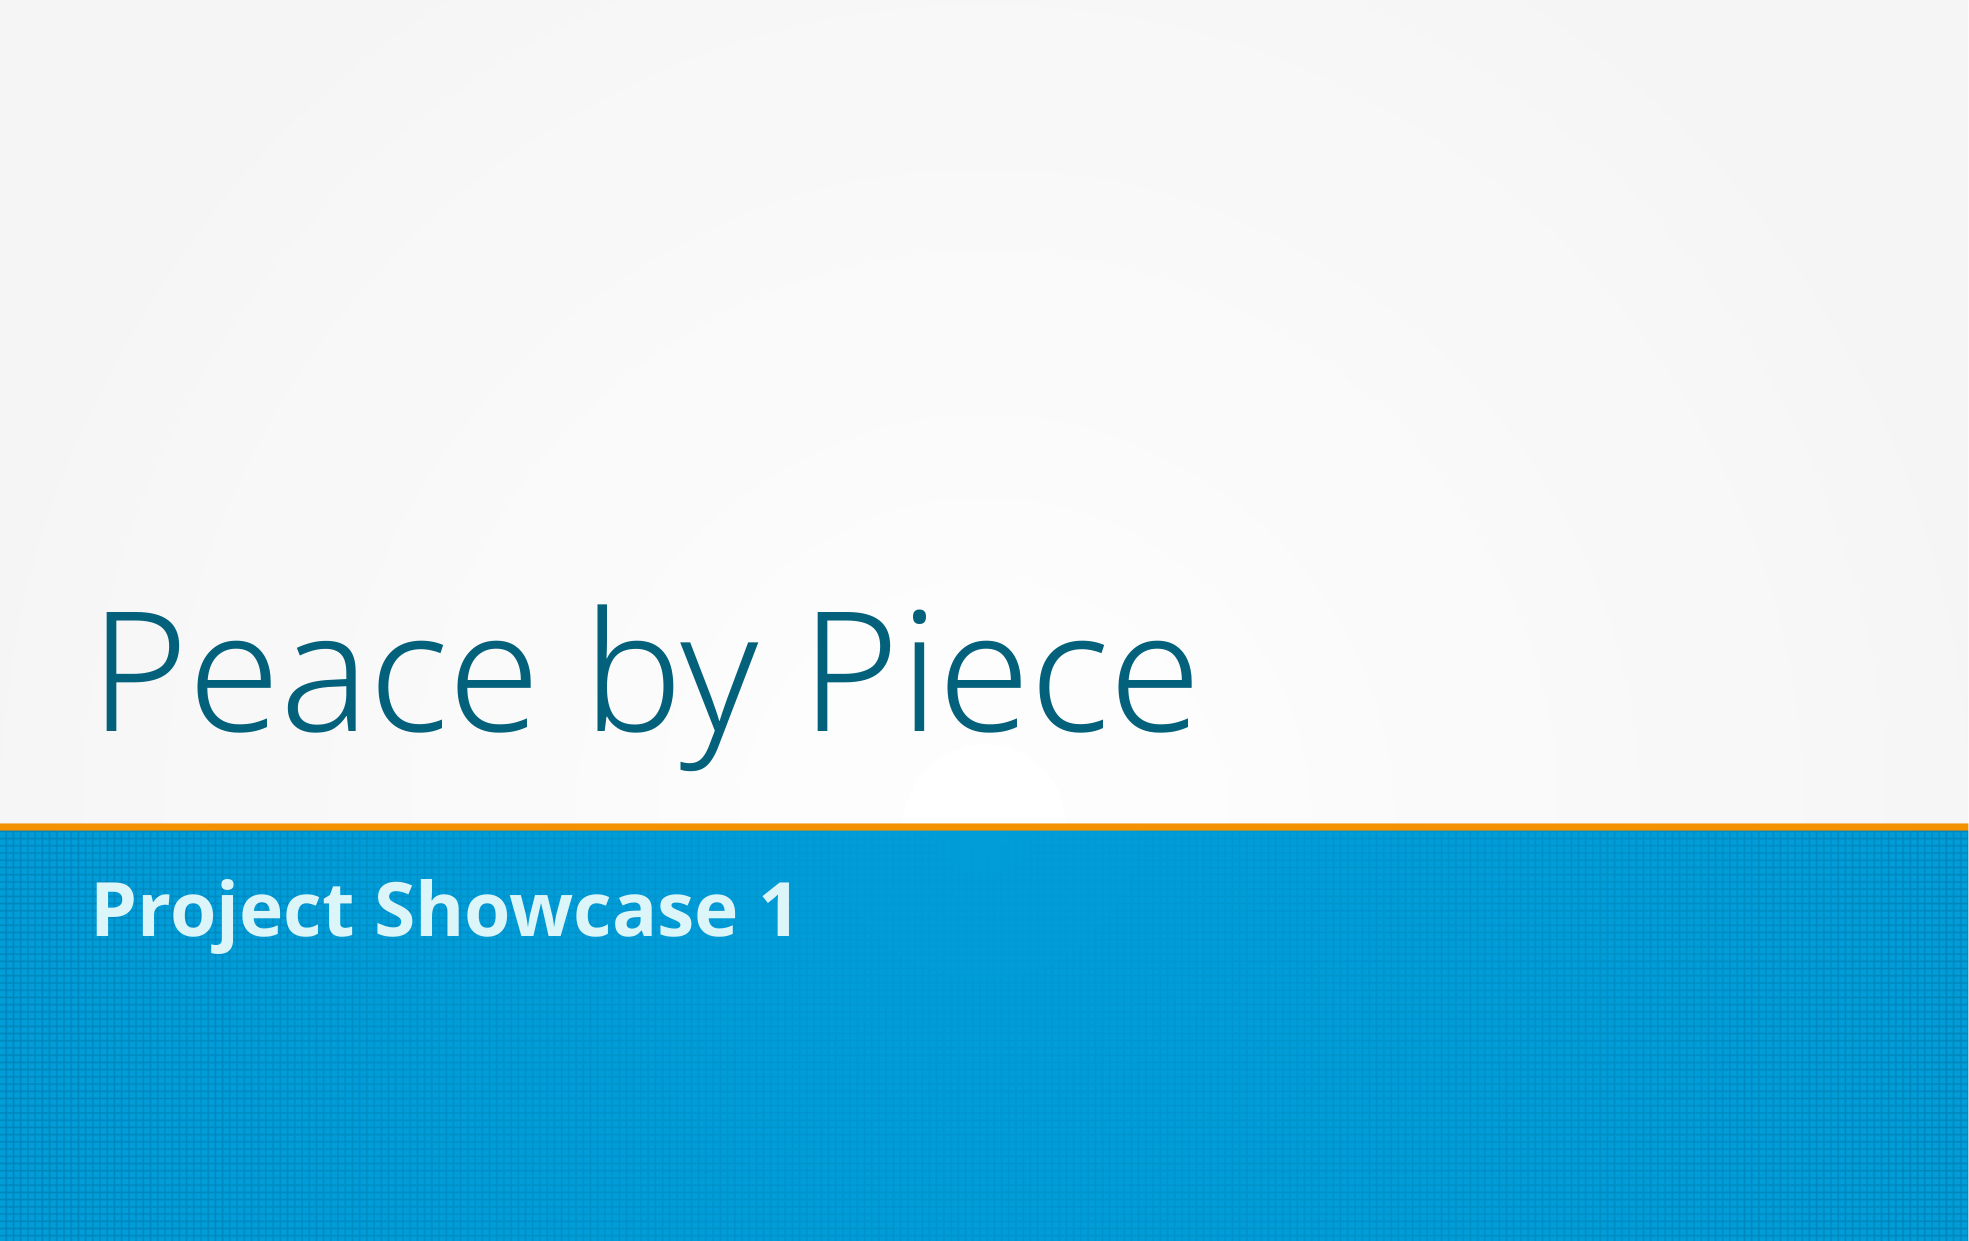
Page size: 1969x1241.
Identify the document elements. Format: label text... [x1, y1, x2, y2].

subtitle Project Showcase 1 [90, 855, 1861, 1111]
title Peace by Piece [90, 49, 1862, 781]
picture [0, 0, 1969, 830]
